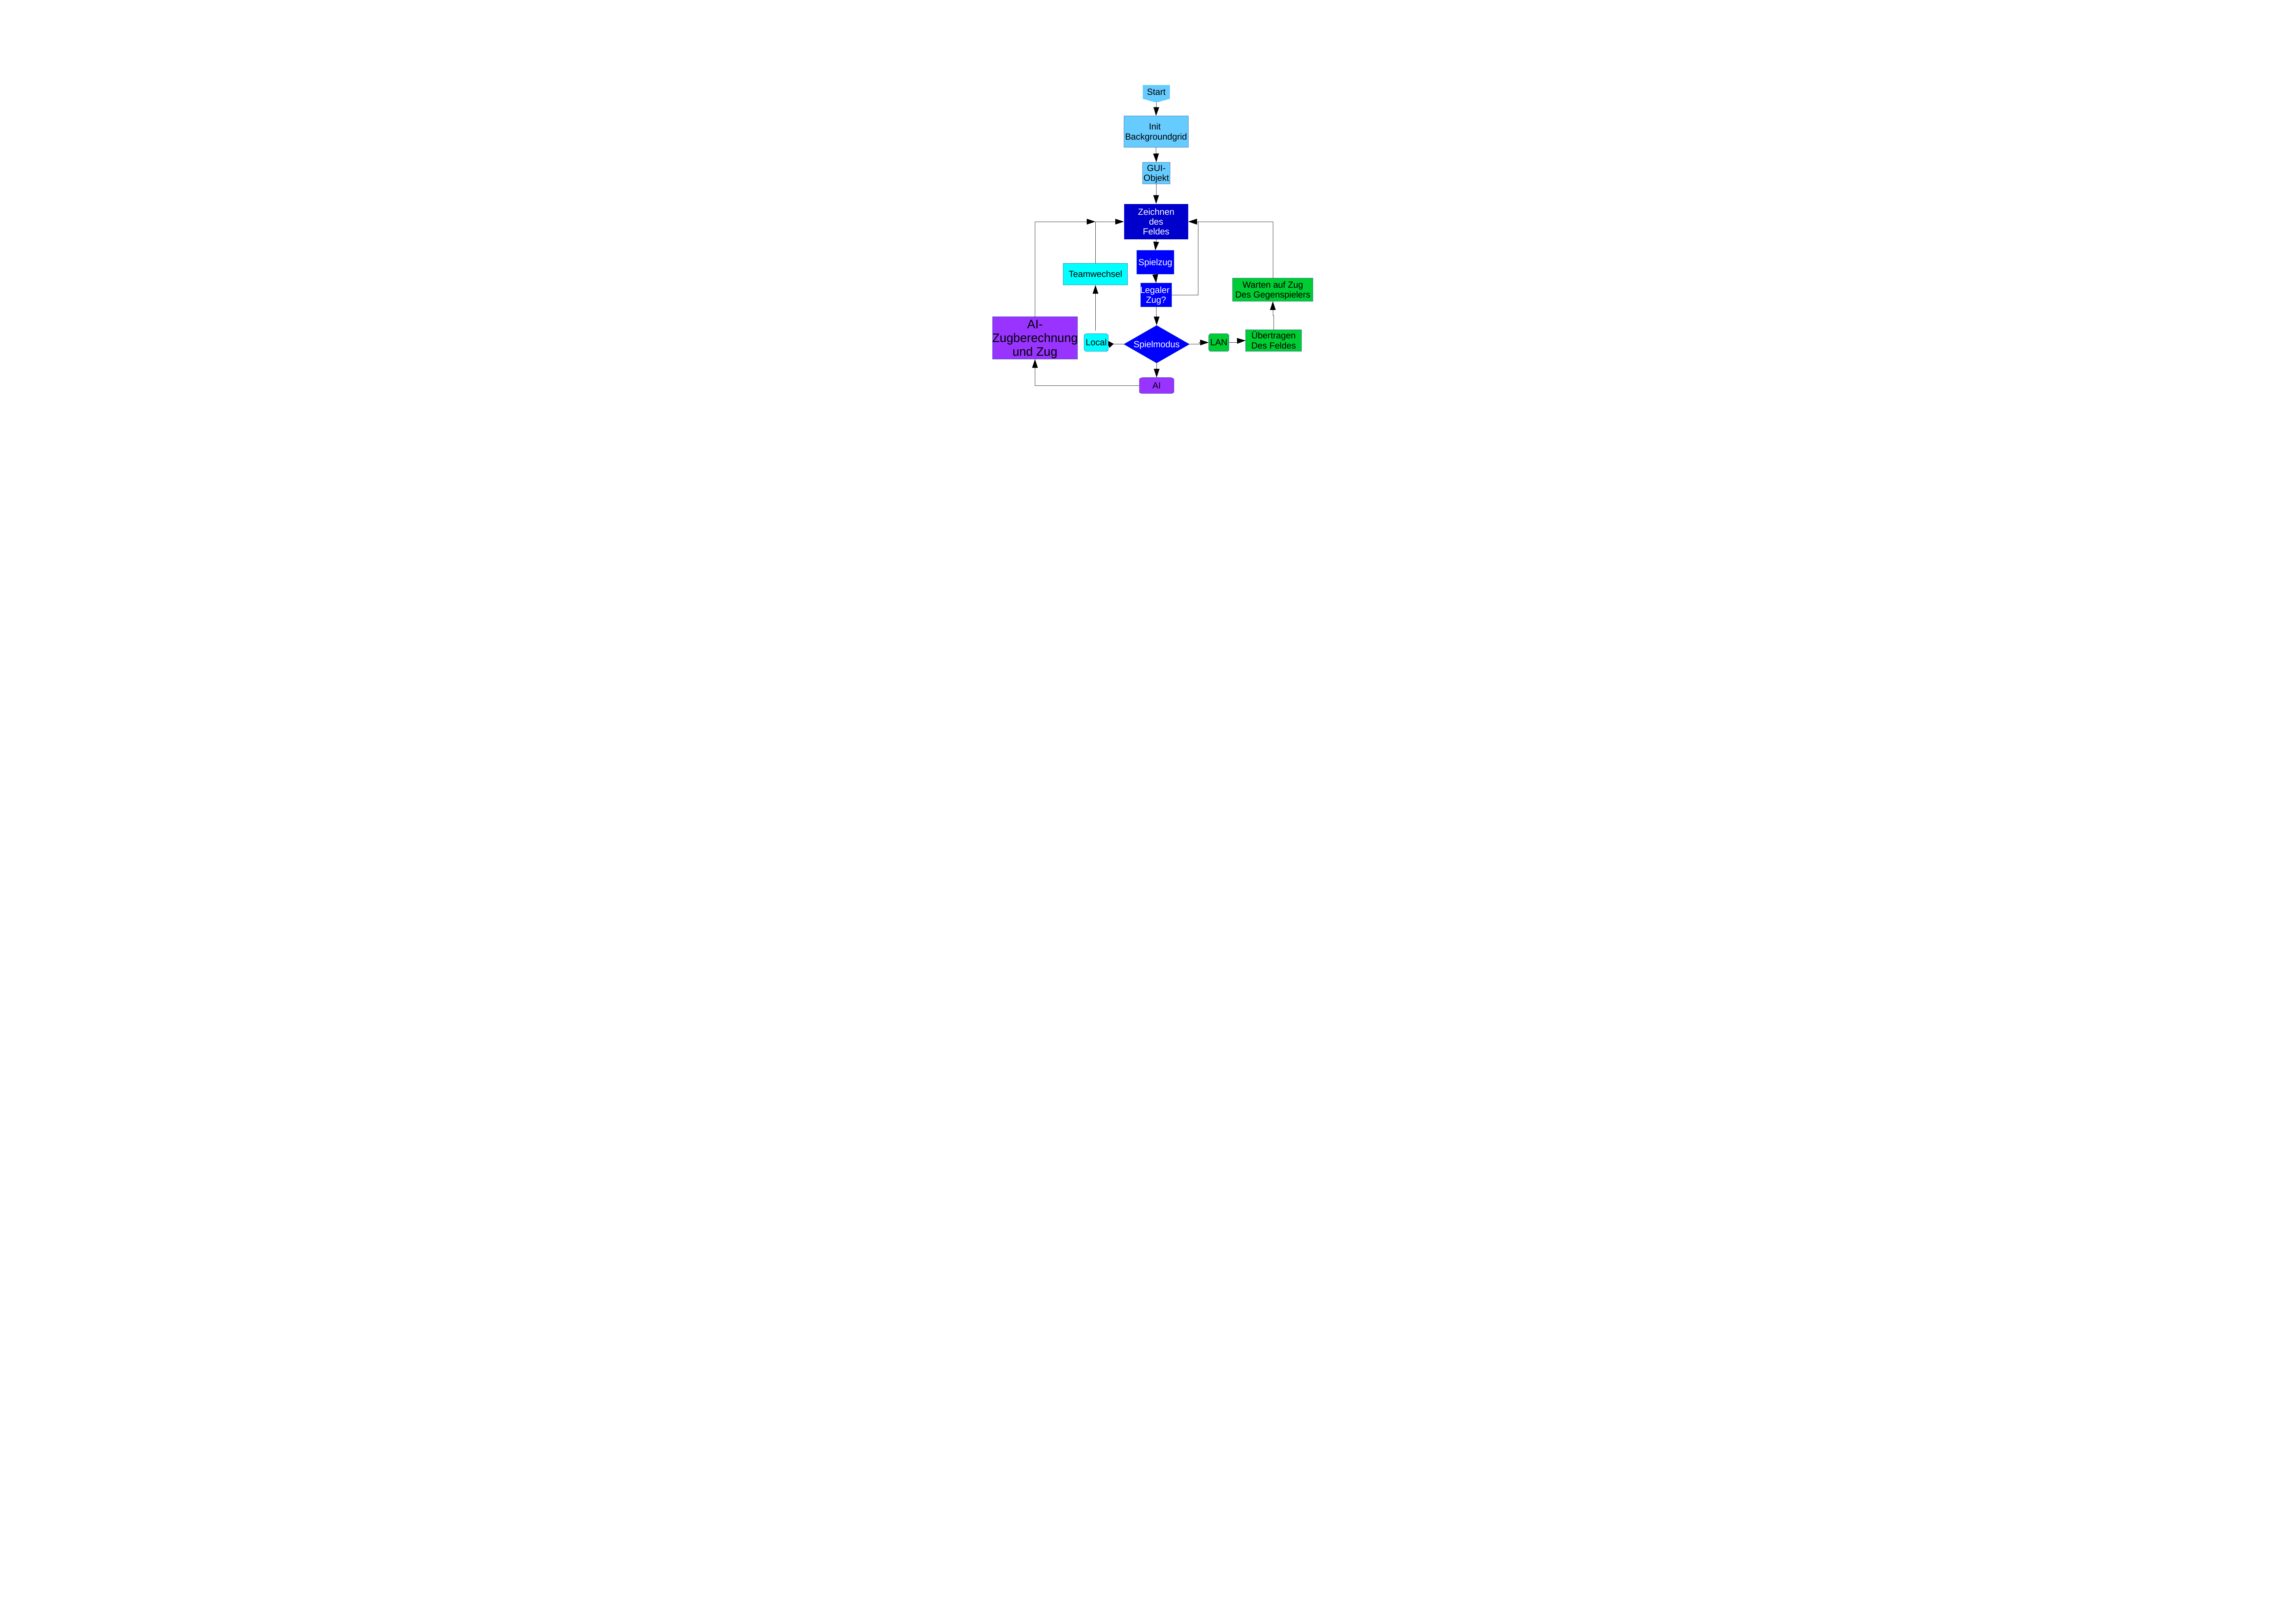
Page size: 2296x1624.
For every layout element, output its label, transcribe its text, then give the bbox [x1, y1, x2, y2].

text_box Start [1142, 85, 1170, 103]
text_box LAN [1208, 333, 1229, 351]
text_box Warten auf Zug Des Gegenspielers [1232, 278, 1313, 301]
text_box Zeichnen des Feldes [1124, 204, 1189, 240]
text_box Init Backgroundgrid [1124, 116, 1189, 147]
text_box GUI- Objekt [1142, 162, 1170, 184]
text_box Spielzug [1137, 250, 1174, 274]
text_box Übertragen Des Feldes [1245, 330, 1302, 351]
text_box AI [1139, 377, 1174, 394]
text_box AI- Zugberechnung und Zug [992, 316, 1078, 359]
text_box Legaler Zug? [1140, 283, 1172, 307]
text_box Local [1084, 333, 1108, 351]
text_box Spielmodus [1124, 325, 1190, 363]
text_box Teamwechsel [1063, 263, 1128, 285]
